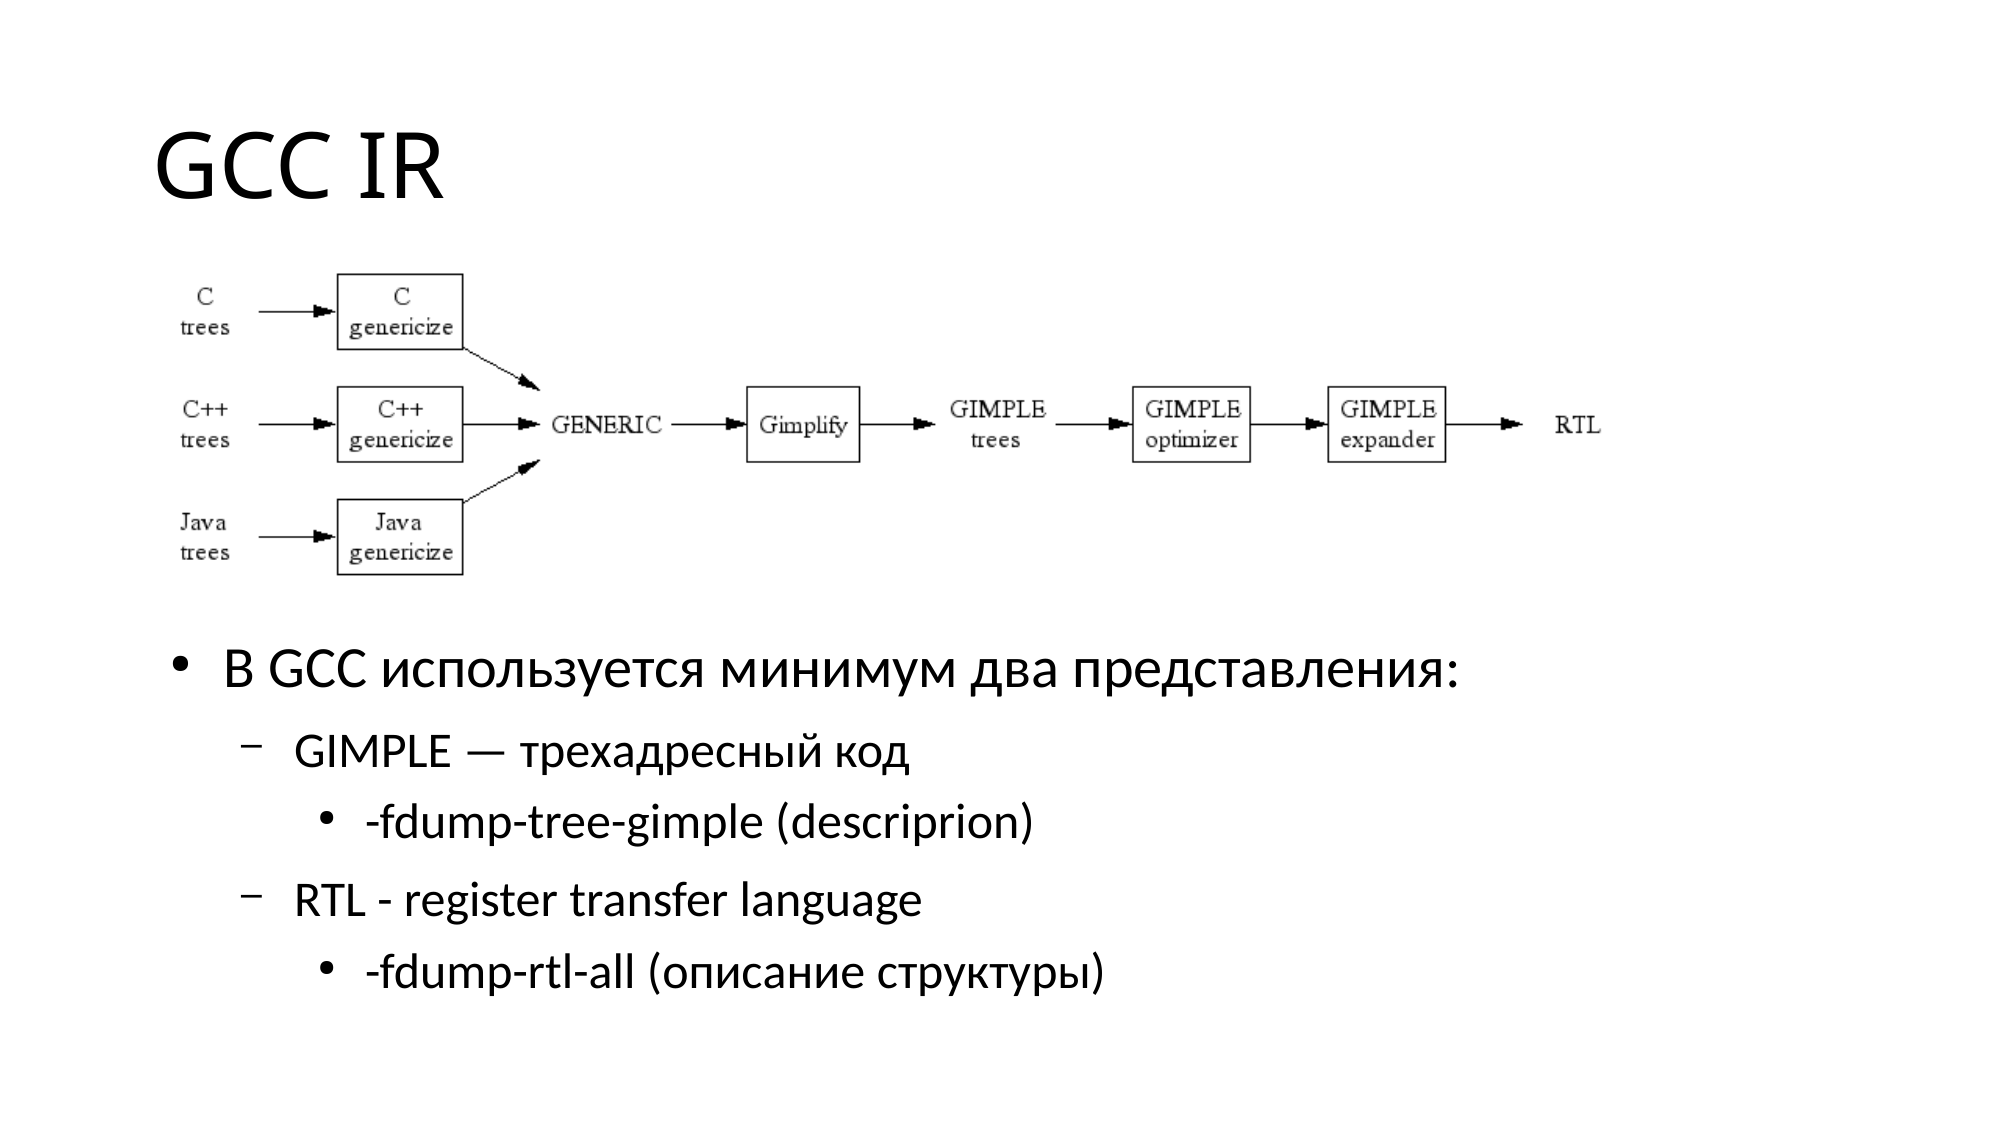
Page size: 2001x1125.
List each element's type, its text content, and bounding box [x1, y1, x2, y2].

list В GCC используется минимум два представления: GIMPLE — трехадресный код -fdump-tree-gimple (descriprion) RTL - register transfer language -fdump-rtl-all (описание структуры) [137, 630, 1846, 1014]
picture [120, 266, 1659, 586]
title GCC IR [137, 59, 1863, 278]
